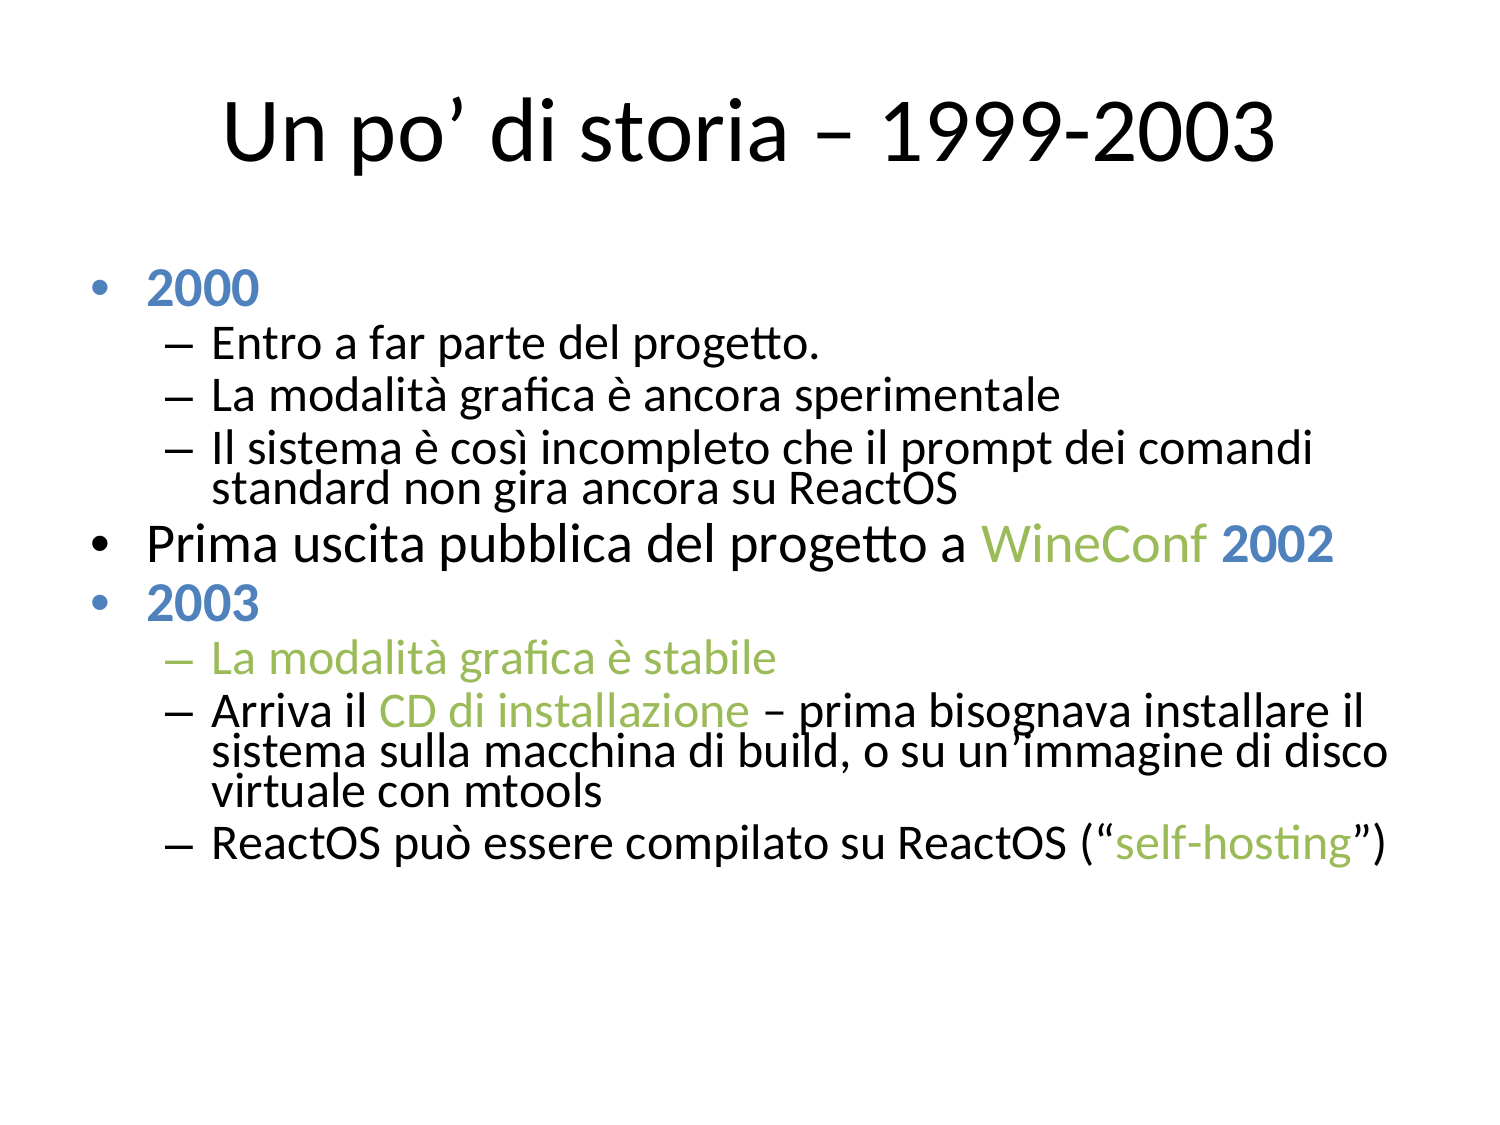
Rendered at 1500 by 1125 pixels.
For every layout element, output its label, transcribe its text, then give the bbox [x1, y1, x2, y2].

list 2000 Entro a far parte del progetto. La modalità grafica è ancora sperimentale Il sistema è così incompleto che il prompt dei comandi standard non gira ancora su ReactOS Prima uscita pubblica del progetto a WineConf 2002 2003 La modalità grafica è stabile Arriva il CD di installazione – prima bisognava installare il sistema sulla macchina di build, o su un’immagine di disco virtuale con mtools ReactOS può essere compilato su ReactOS (“self-hosting”) [75, 262, 1426, 1006]
title Un po’ di storia – 1999-2003 [75, 45, 1426, 233]
